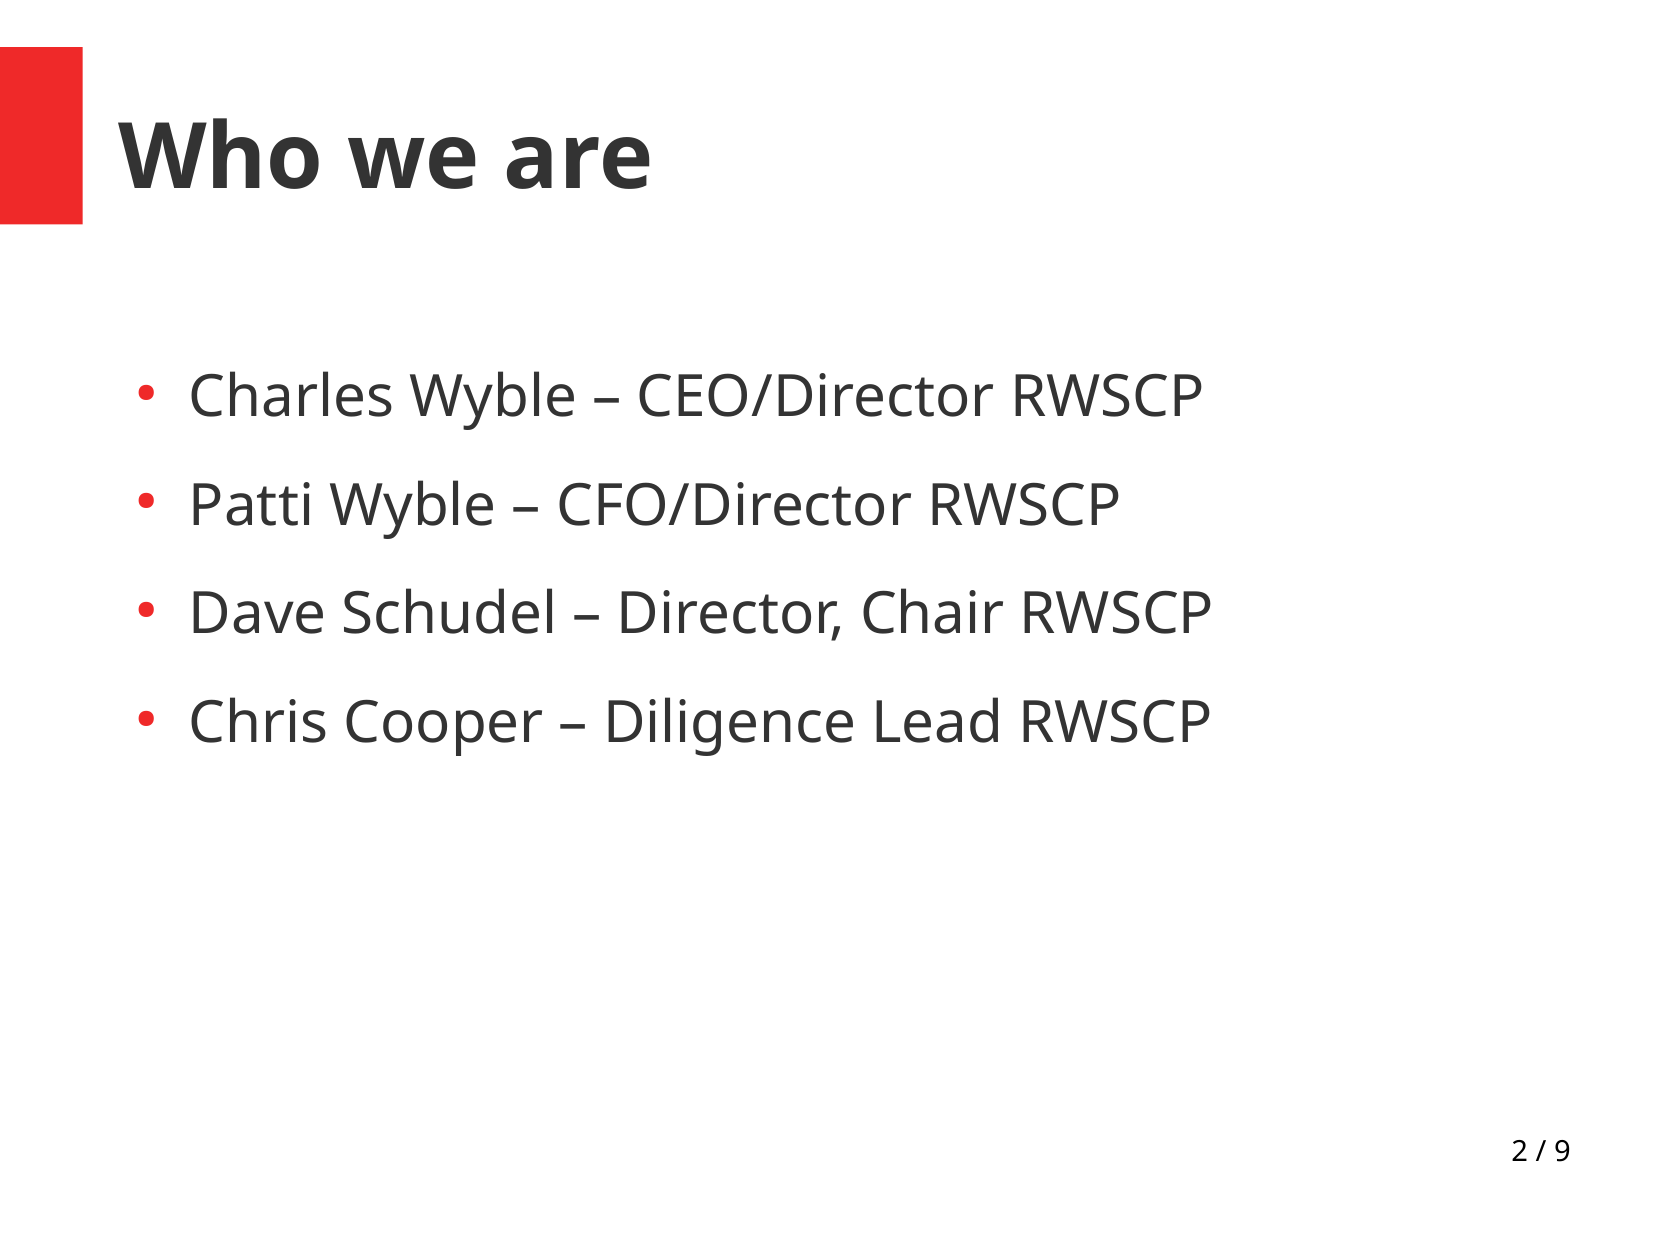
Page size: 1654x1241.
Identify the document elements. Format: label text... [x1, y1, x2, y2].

list Charles Wyble – CEO/Director RWSCP Patti Wyble – CFO/Director RWSCP Dave Schudel – Director, Chair RWSCP Chris Cooper – Diligence Lead RWSCP [118, 354, 1536, 1074]
title Who we are [118, 49, 1571, 257]
